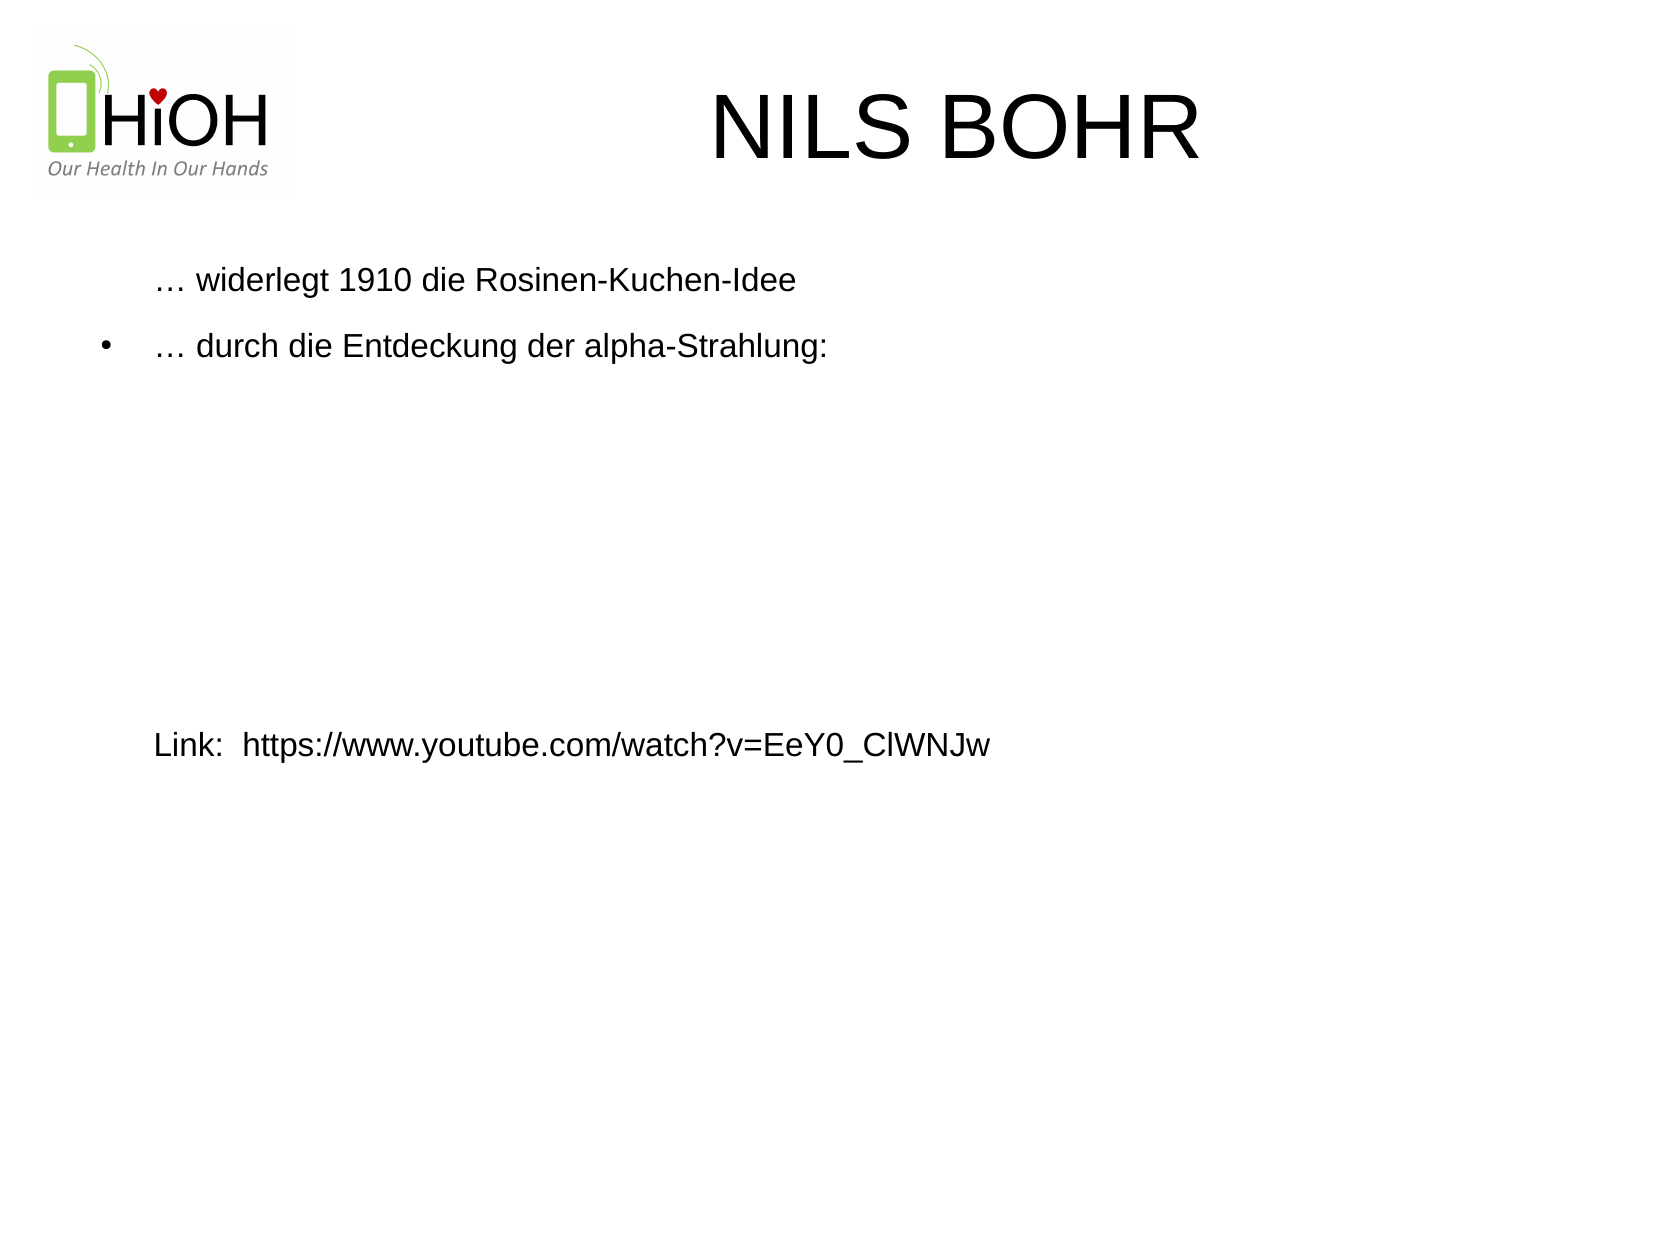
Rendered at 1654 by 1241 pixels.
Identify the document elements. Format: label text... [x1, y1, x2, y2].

list … widerlegt 1910 die Rosinen-Kuchen-Idee … durch die Entdeckung der alpha-Strahlung: Link: https://www.youtube.com/watch?v=EeY0_ClWNJw [82, 261, 1571, 981]
title NILS BOHR [212, 23, 1654, 231]
picture [31, 30, 296, 201]
